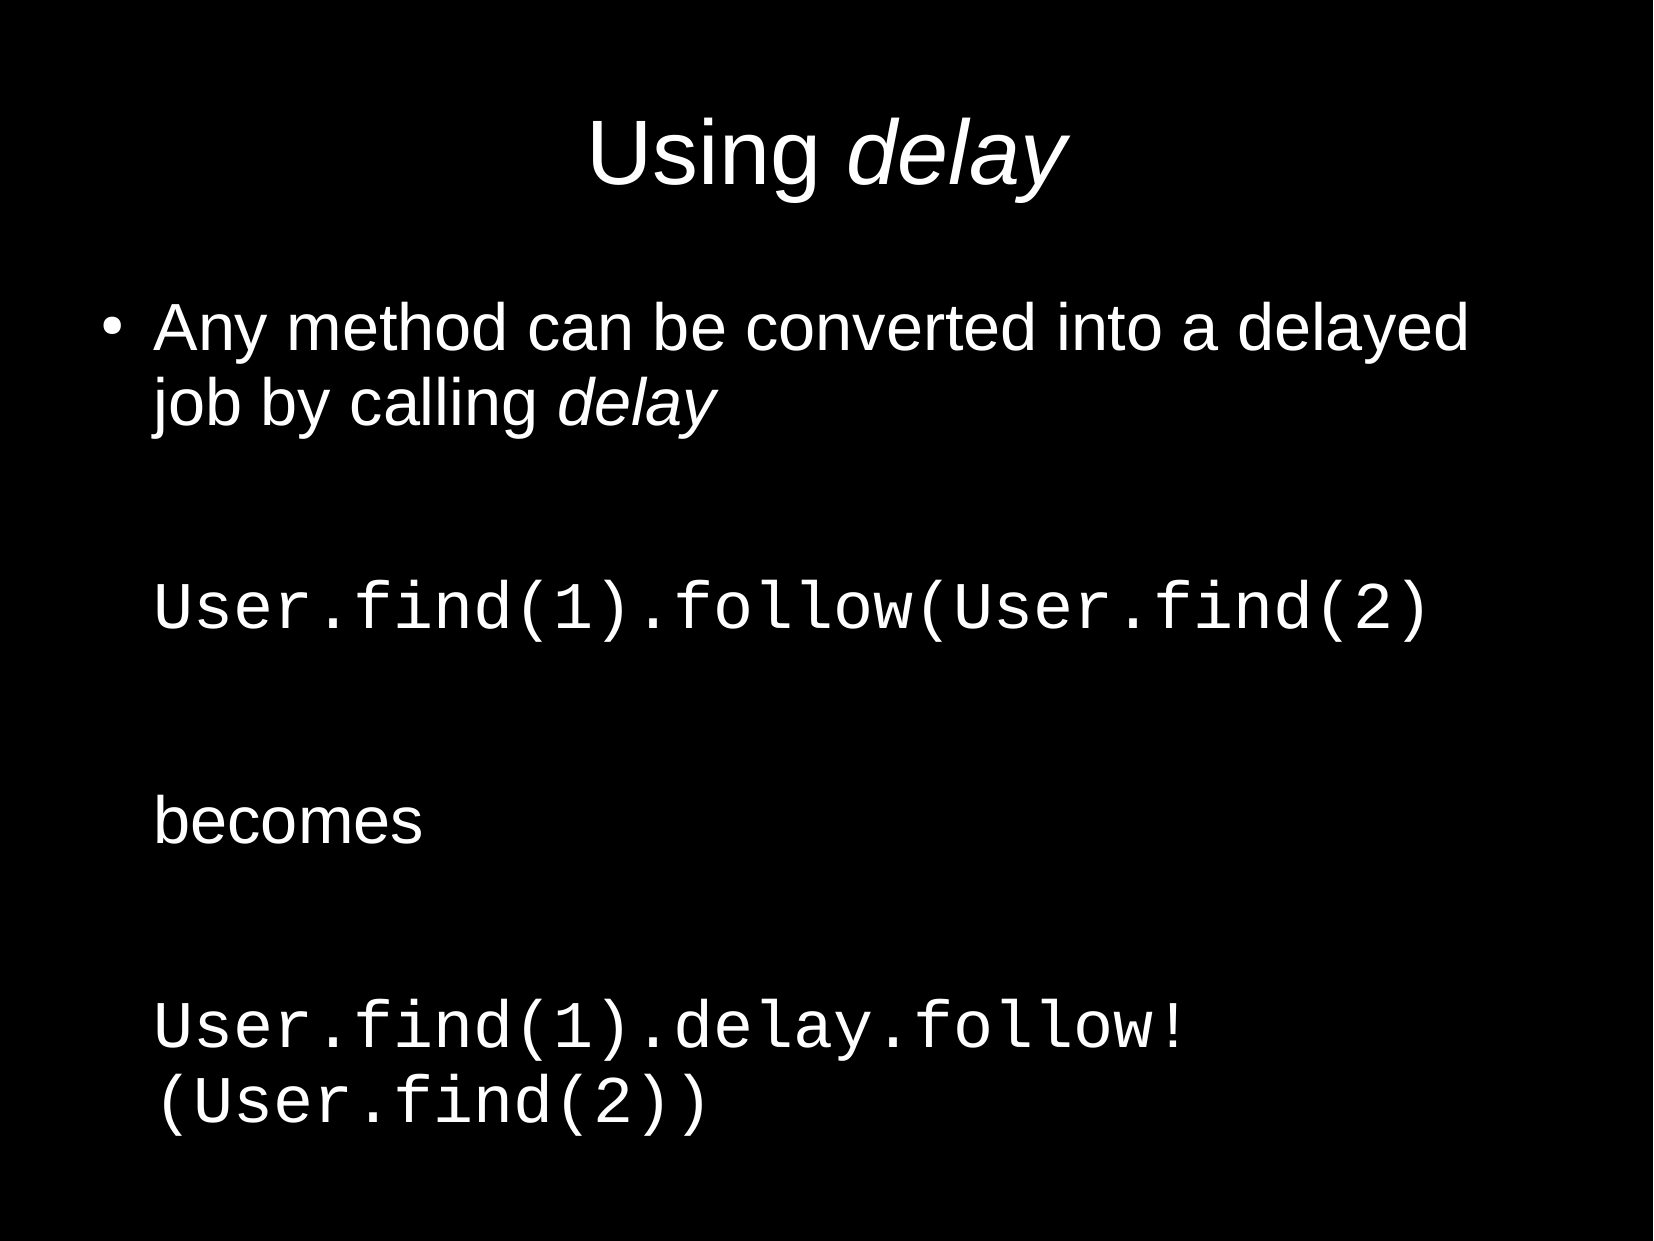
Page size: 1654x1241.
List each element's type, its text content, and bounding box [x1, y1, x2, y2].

list Any method can be converted into a delayed job by calling delay User.find(1).follow(User.find(2) becomes User.find(1).delay.follow!(User.find(2)) [82, 290, 1571, 1142]
title Using delay [82, 49, 1571, 257]
